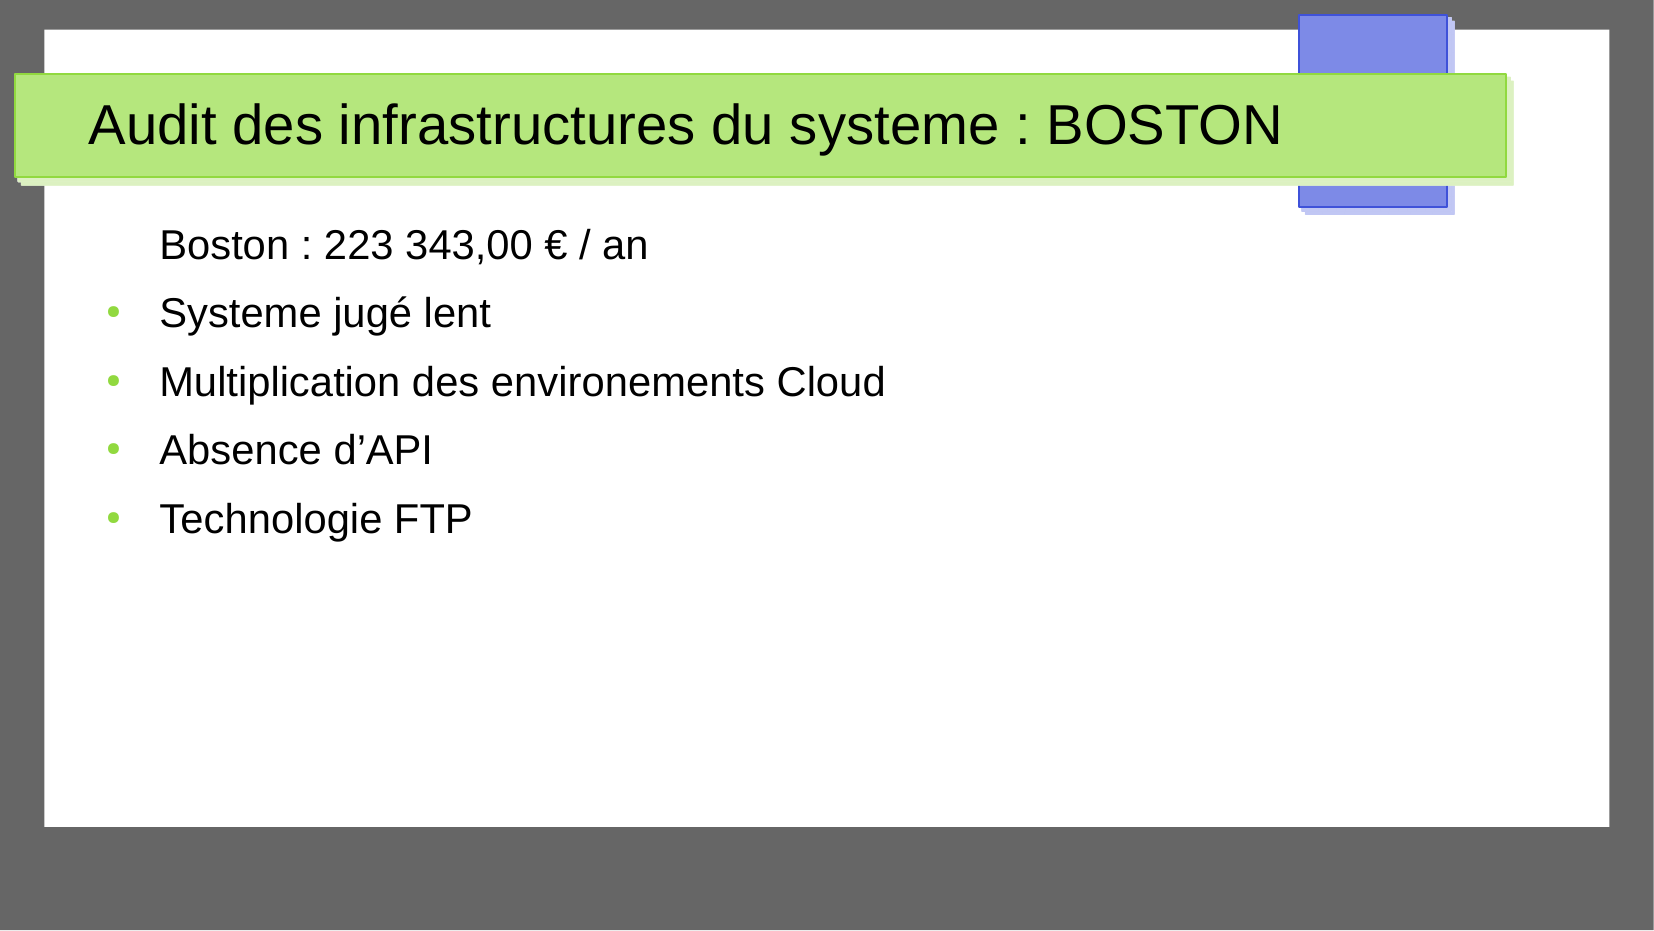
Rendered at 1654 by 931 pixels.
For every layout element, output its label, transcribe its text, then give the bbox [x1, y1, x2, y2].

list Boston : 223 343,00 € / an Systeme jugé lent Multiplication des environements Cloud Absence d’API Technologie FTP [88, 221, 1565, 813]
title Audit des infrastructures du systeme : BOSTON [88, 73, 1506, 178]
